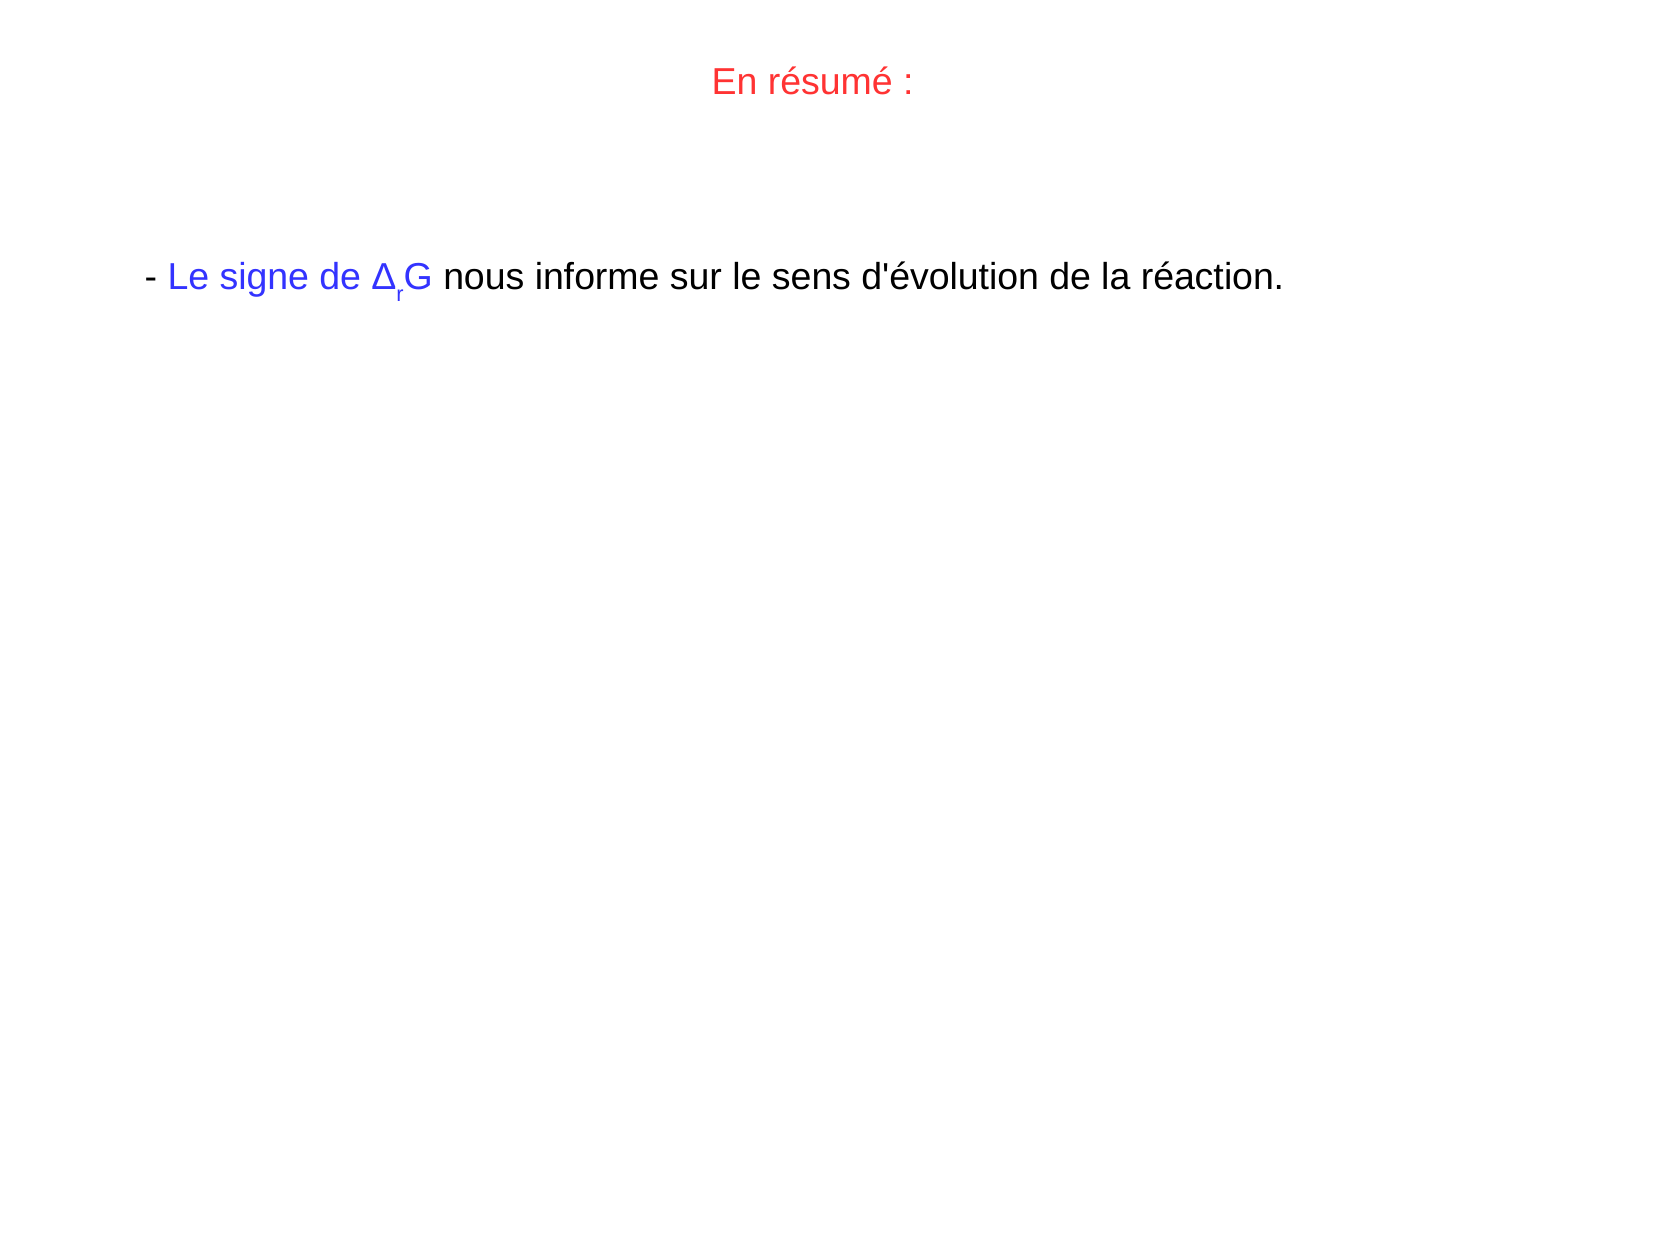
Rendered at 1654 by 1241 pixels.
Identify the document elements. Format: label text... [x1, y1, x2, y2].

text_box En résumé : [696, 53, 951, 113]
text_box - Le signe de ΔrG nous informe sur le sens d'évolution de la réaction. [129, 248, 1335, 314]
